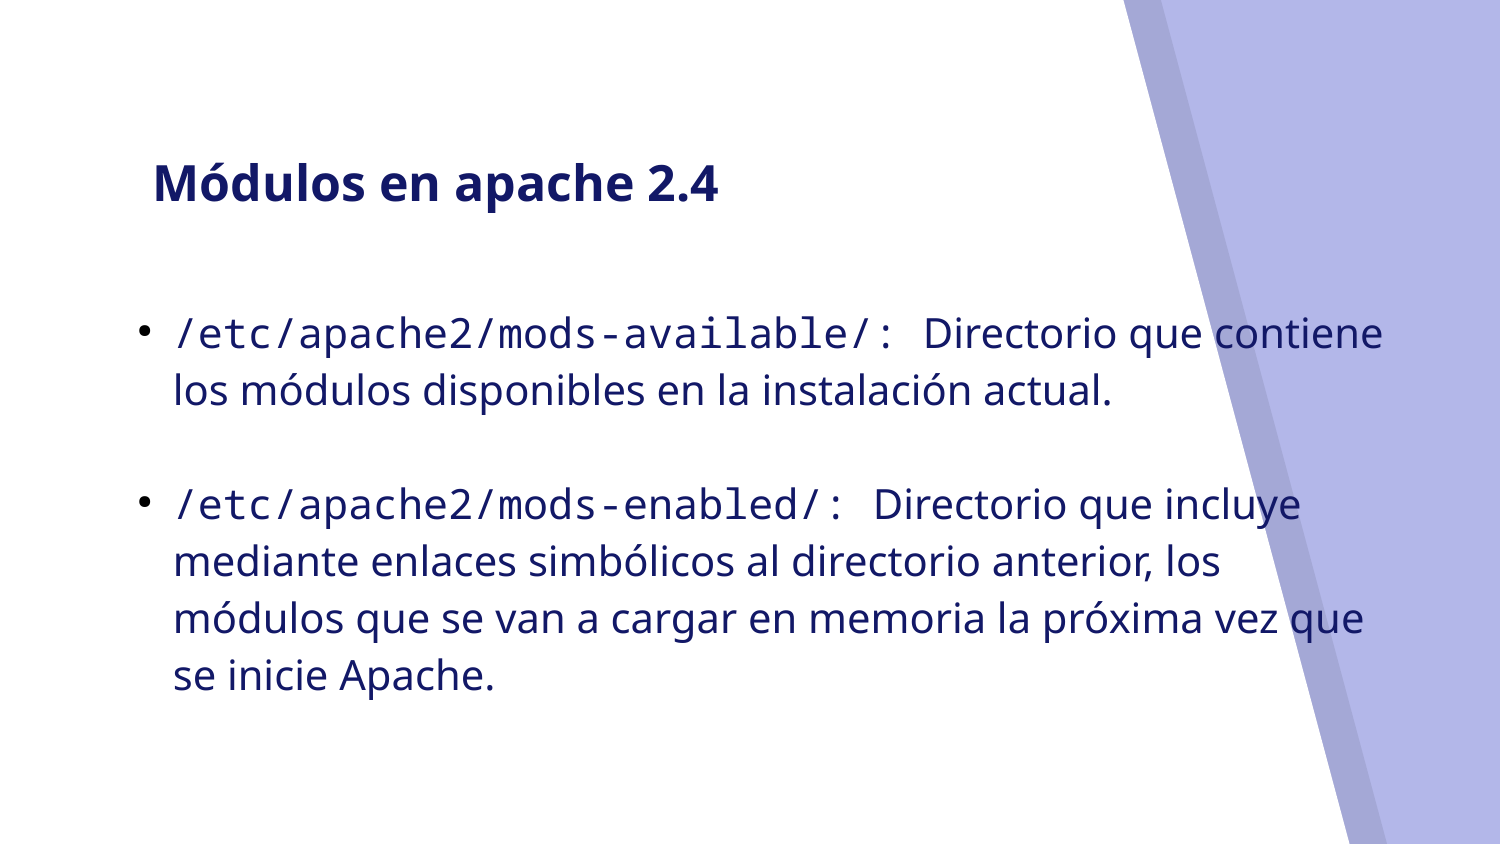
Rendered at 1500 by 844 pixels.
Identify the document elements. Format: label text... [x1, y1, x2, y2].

title Módulos en apache 2.4 [137, 146, 1011, 227]
text_box /etc/apache2/mods-available/: Directorio que contiene los módulos disponibles en la instalación actual. /etc/apache2/mods-enabled/: Directorio que incluye mediante enlaces simbólicos al directorio anterior, los módulos que se van a cargar en memoria la próxima vez que se inicie Apache. [137, 246, 1394, 844]
